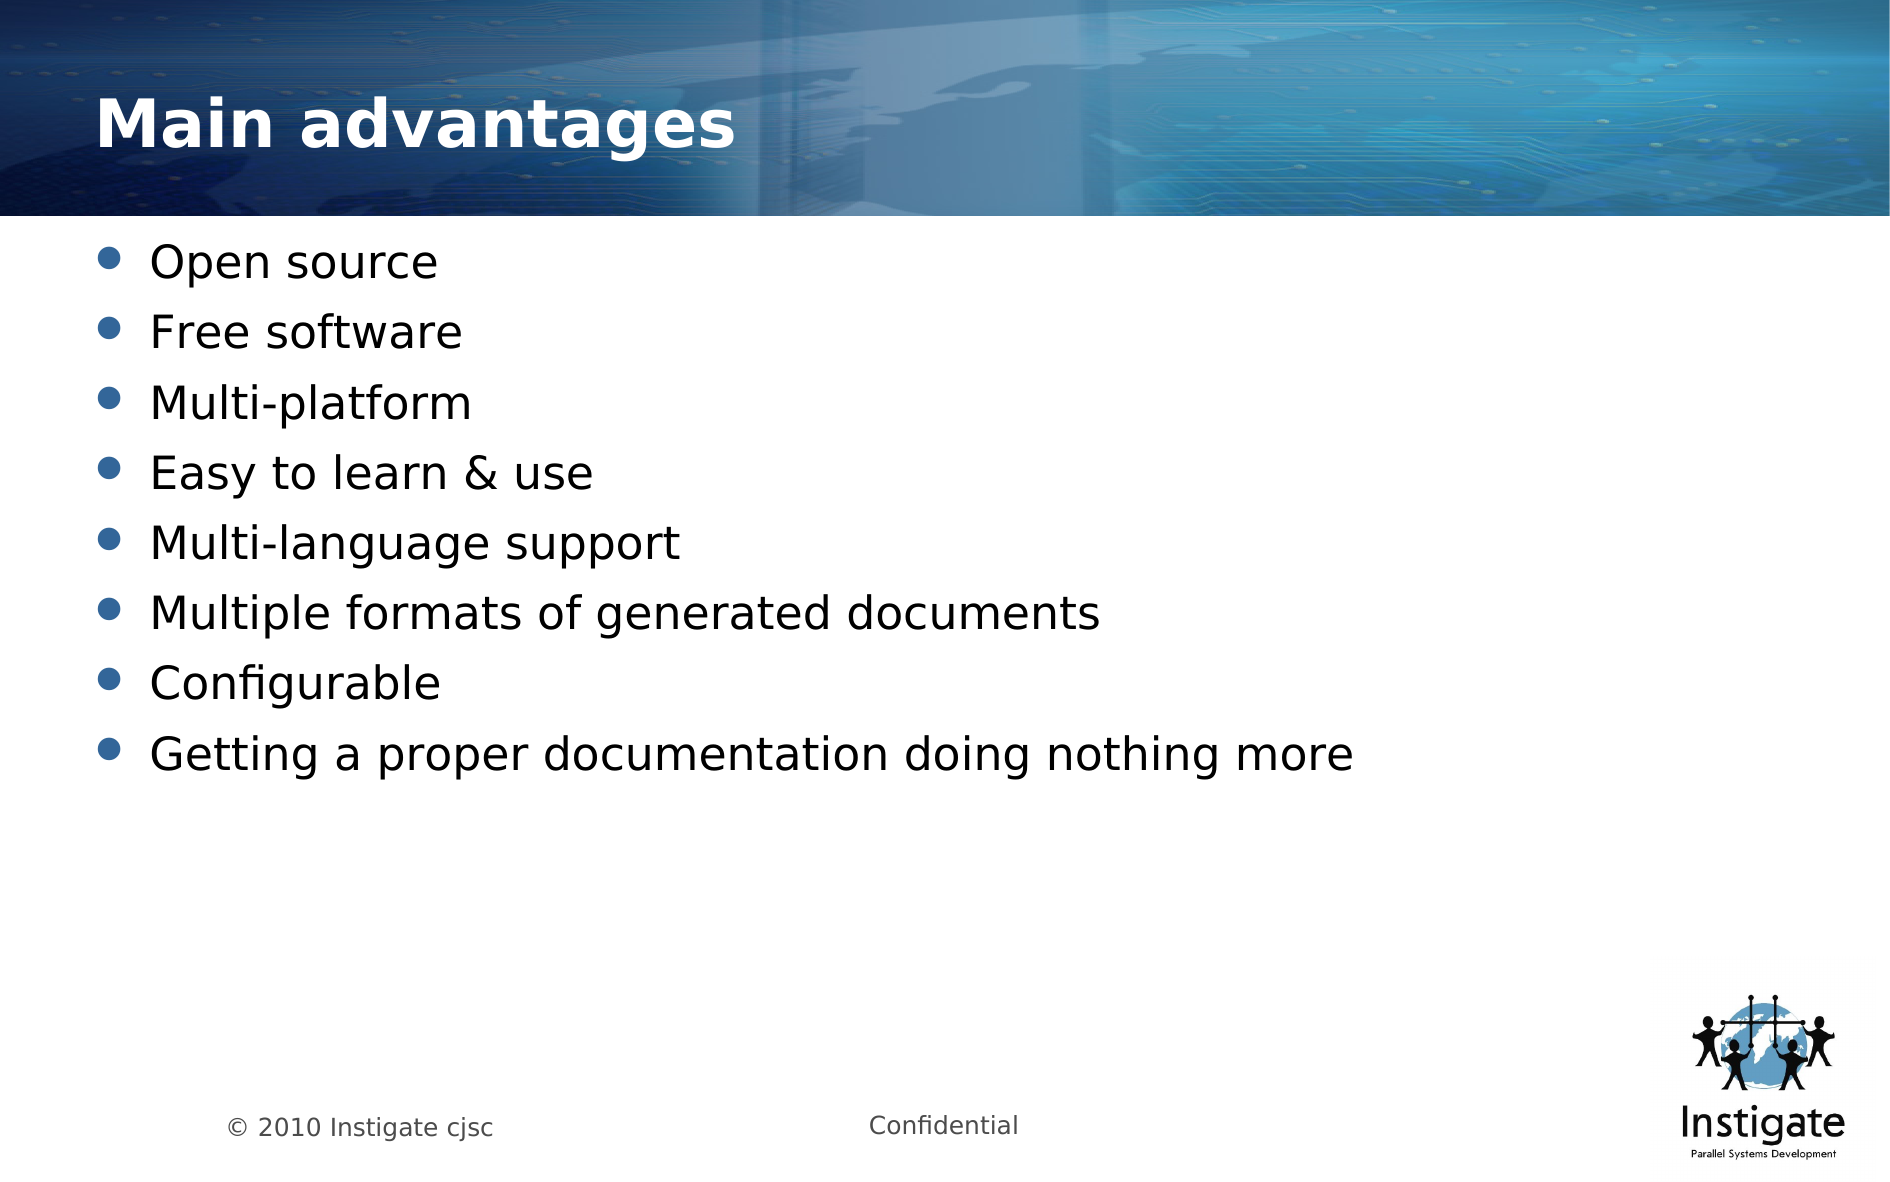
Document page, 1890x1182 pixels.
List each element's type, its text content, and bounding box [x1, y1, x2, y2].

picture [0, 0, 1890, 216]
title Main advantages [94, 54, 1793, 210]
list Open source Free software Multi-platform Easy to learn & use Multi-language support Multiple formats of generated documents Configurable Getting a proper documentation doing nothing more [59, 236, 1831, 1001]
picture [1650, 956, 1876, 1182]
